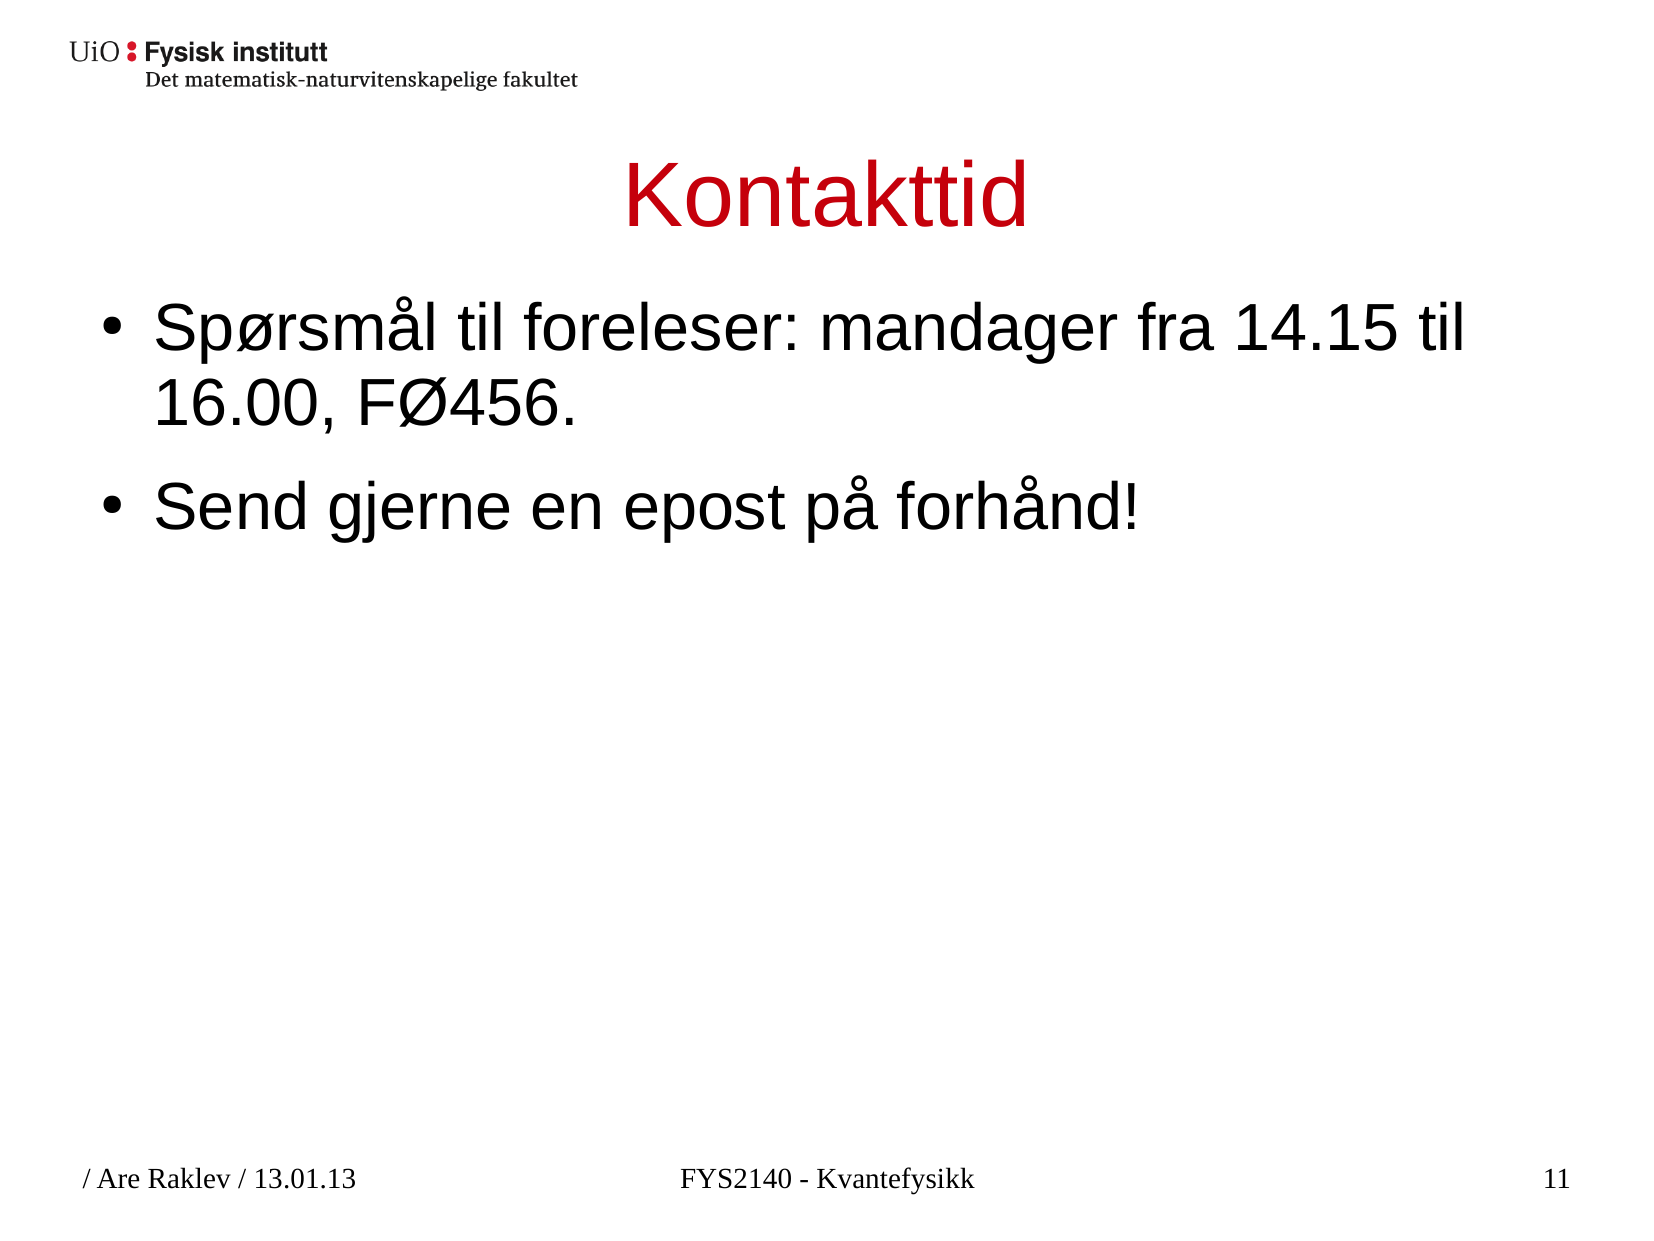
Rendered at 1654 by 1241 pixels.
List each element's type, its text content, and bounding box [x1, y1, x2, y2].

title Kontakttid [82, 90, 1571, 290]
list Spørsmål til foreleser: mandager fra 14.15 til 16.00, FØ456. Send gjerne en epost på forhånd! [82, 290, 1571, 1094]
picture [68, 37, 581, 93]
